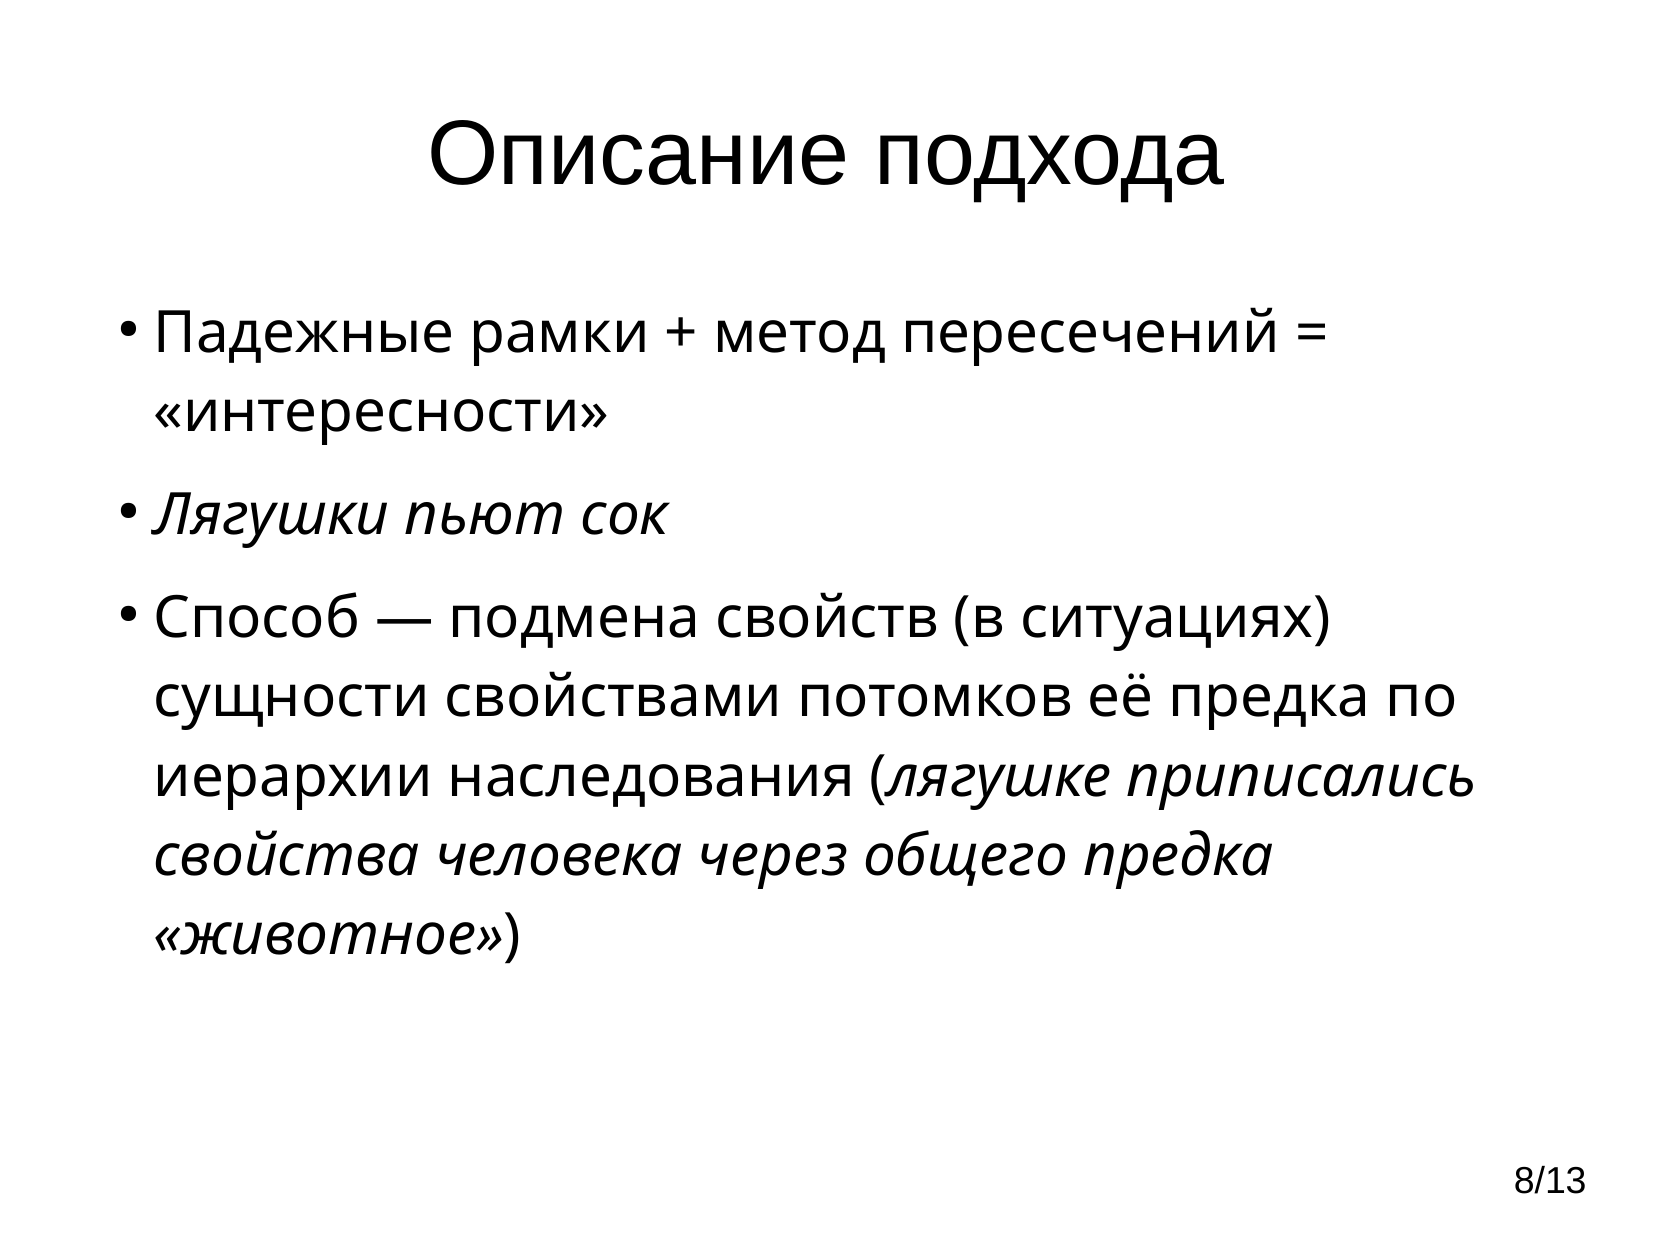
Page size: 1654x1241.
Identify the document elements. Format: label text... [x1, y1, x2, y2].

text_box <номер>/13 [1476, 1151, 1625, 1241]
title Описание подхода [82, 49, 1571, 257]
list Падежные рамки + метод пересечений = «интересности» Лягушки пьют сок Способ — подмена свойств (в ситуациях) сущности свойствами потомков её предка по иерархии наследования (лягушке приписались свойства человека через общего предка «животное») [82, 290, 1571, 1109]
